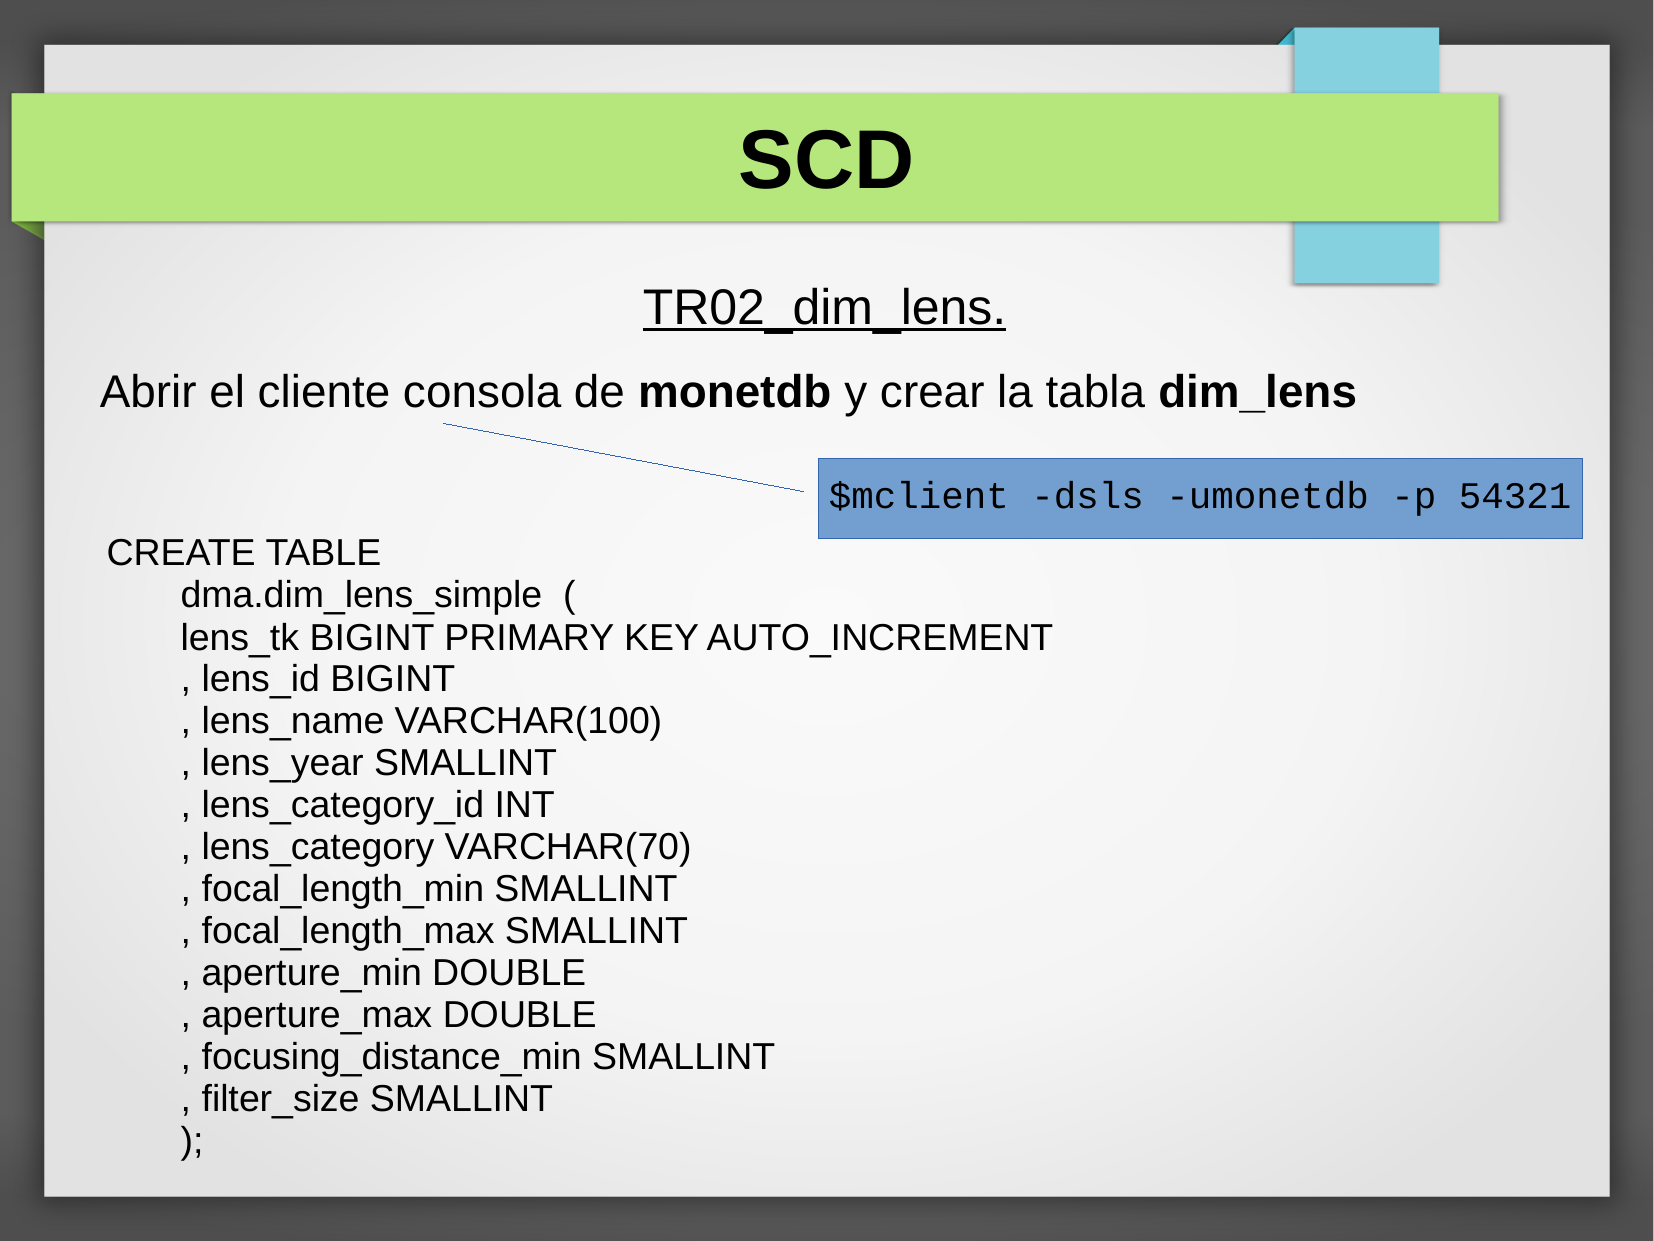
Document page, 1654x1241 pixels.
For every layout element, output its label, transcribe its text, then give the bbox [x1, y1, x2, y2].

title SCD [70, 106, 1583, 213]
text_box $mclient -dsls -umonetdb -p 54321 [818, 459, 1582, 538]
picture [0, 0, 1654, 1241]
text_box TR02_dim_lens. [628, 272, 1022, 344]
text_box Abrir el cliente consola de monetdb y crear la tabla dim_lens [85, 358, 1372, 426]
text_box CREATE TABLE dma.dim_lens_simple ( lens_tk BIGINT PRIMARY KEY AUTO_INCREMENT , lens_id BIGINT , lens_name VARCHAR(100) , lens_year SMALLINT , lens_category_id INT , lens_category VARCHAR(70) , focal_length_min SMALLINT , focal_length_max SMALLINT , aperture_min DOUBLE , aperture_max DOUBLE , focusing_distance_min SMALLINT , filter_size SMALLINT ); [91, 524, 1072, 1170]
